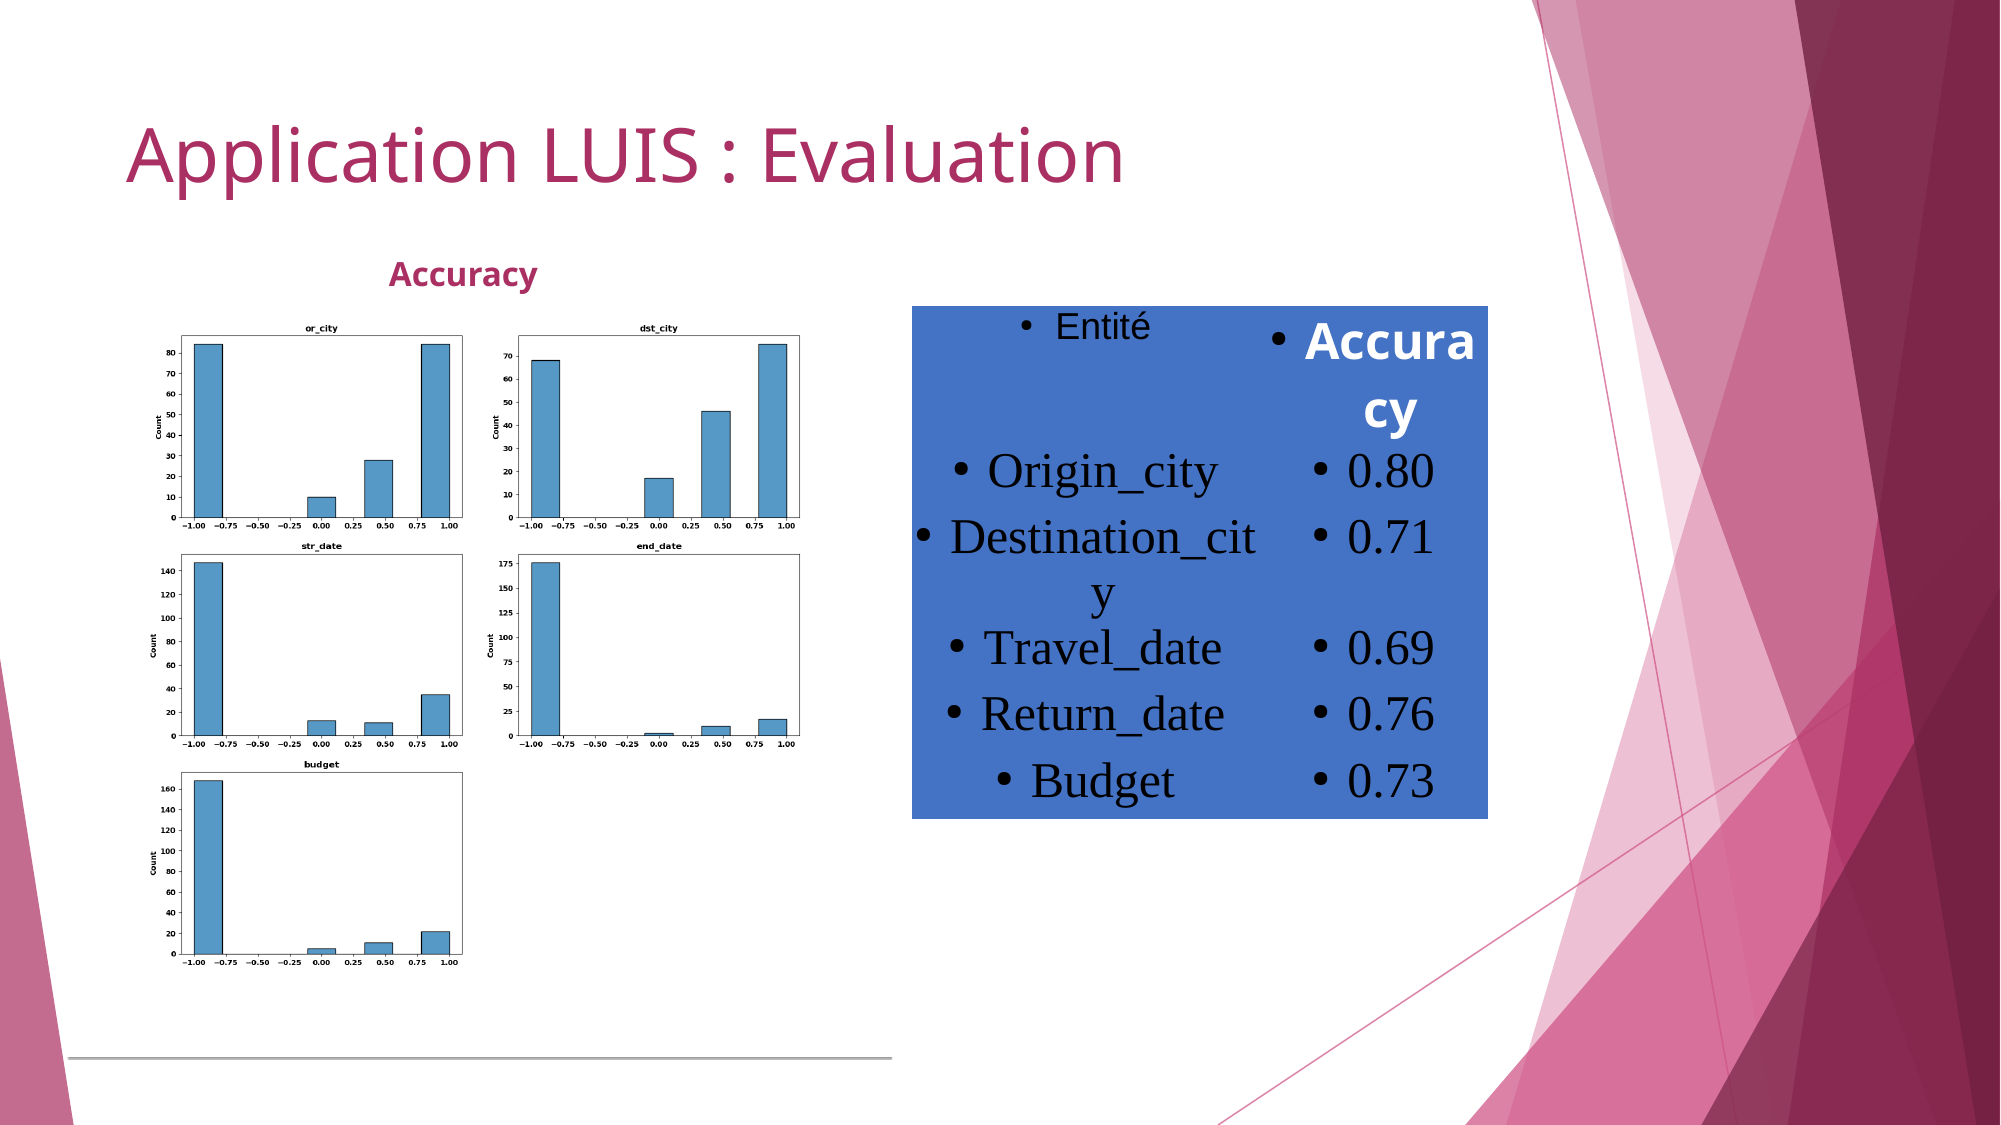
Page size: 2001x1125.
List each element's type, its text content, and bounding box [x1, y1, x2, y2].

table_cell Destination_city [912, 509, 1259, 620]
table_cell Return_date [912, 686, 1259, 753]
table_cell Travel_date [912, 620, 1259, 686]
table_header Entité [912, 306, 1259, 443]
picture [81, 239, 879, 1042]
table_cell Budget [912, 753, 1259, 819]
table_cell 0.73 [1259, 753, 1488, 819]
table_cell 0.71 [1259, 509, 1488, 620]
table_header Accuracy [1259, 306, 1488, 443]
title Application LUIS : Evaluation [111, 99, 1522, 317]
table_cell 0.69 [1259, 620, 1488, 686]
table_cell 0.80 [1259, 443, 1488, 509]
table_cell Origin_city [912, 443, 1259, 509]
table_cell 0.76 [1259, 686, 1488, 753]
text_box Accuracy [337, 239, 590, 306]
